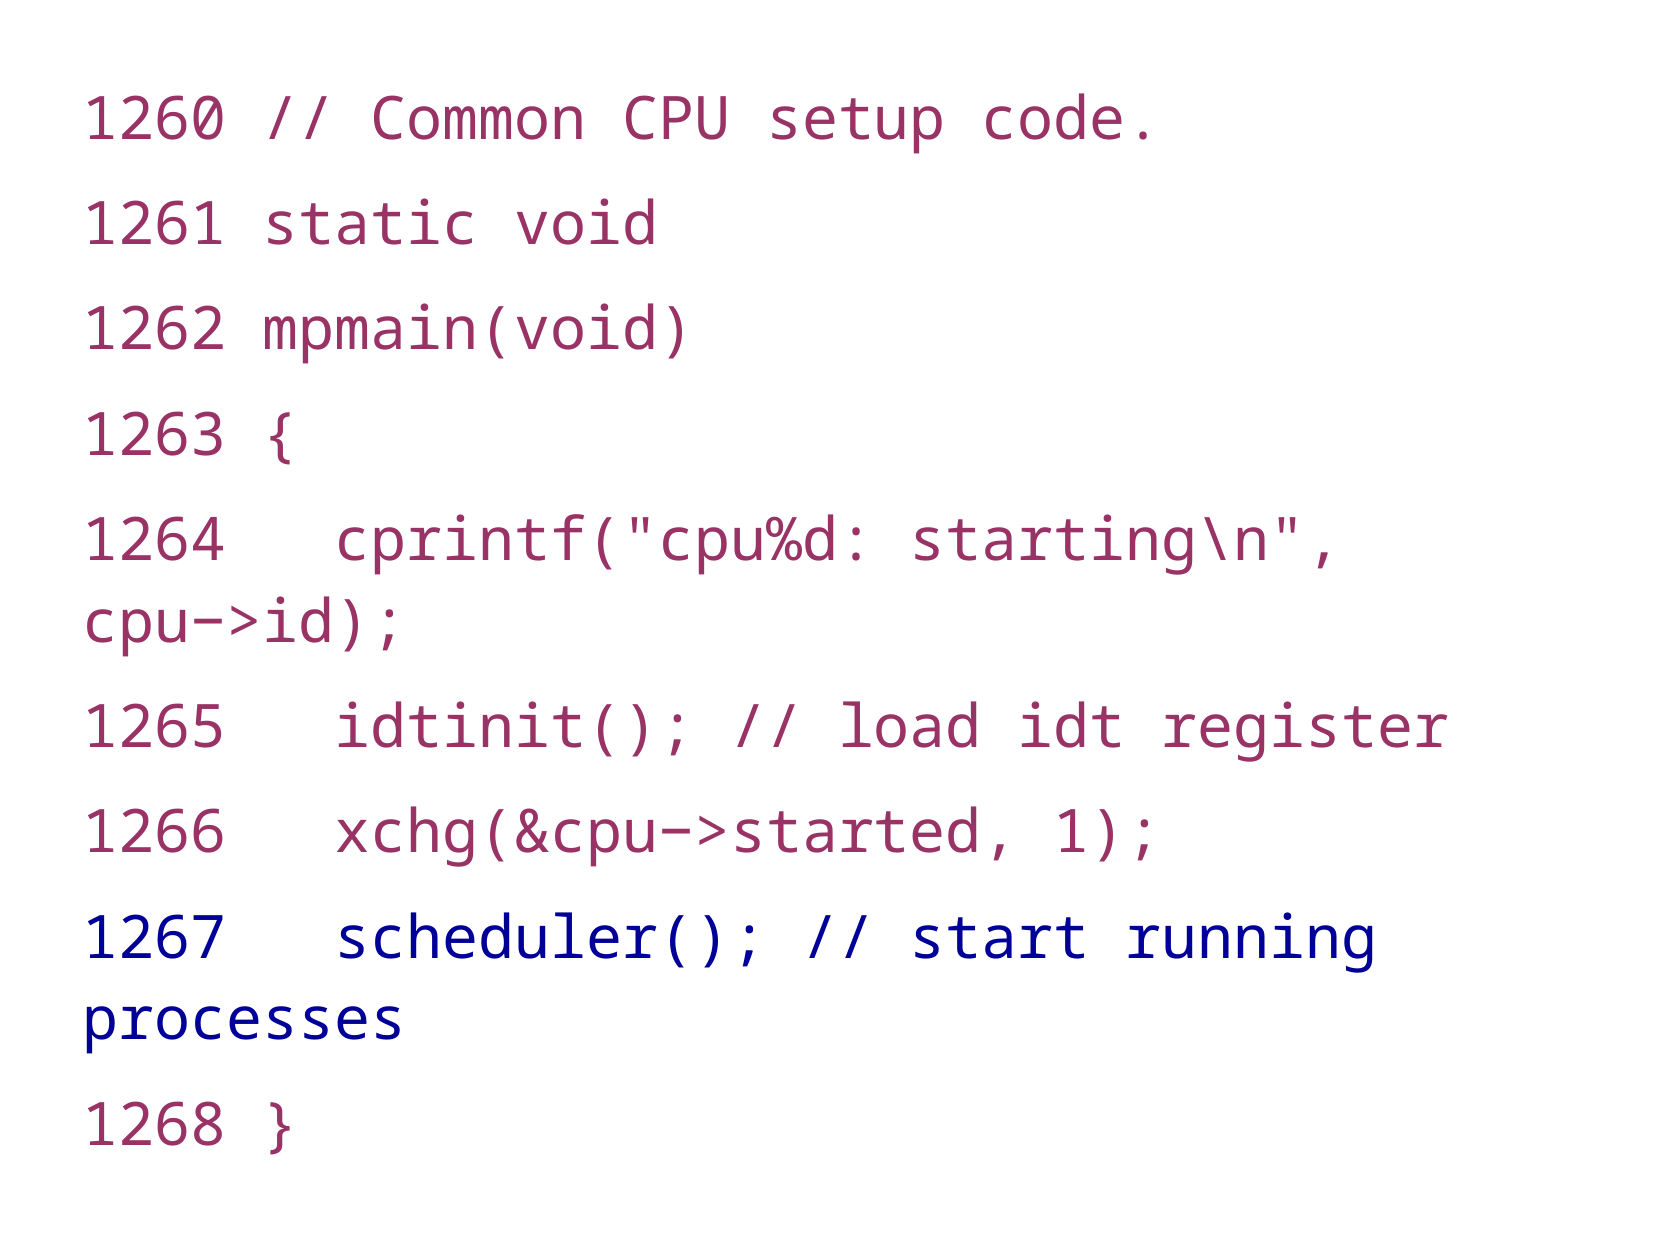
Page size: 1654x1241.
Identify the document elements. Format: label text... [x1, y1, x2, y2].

list 1260 // Common CPU setup code. 1261 static void 1262 mpmain(void) 1263 { 1264 cprintf("cpu%d: starting\n", cpu−>id); 1265 idtinit(); // load idt register 1266 xchg(&cpu−>started, 1); 1267 scheduler(); // start running processes 1268 } [82, 75, 1571, 1163]
